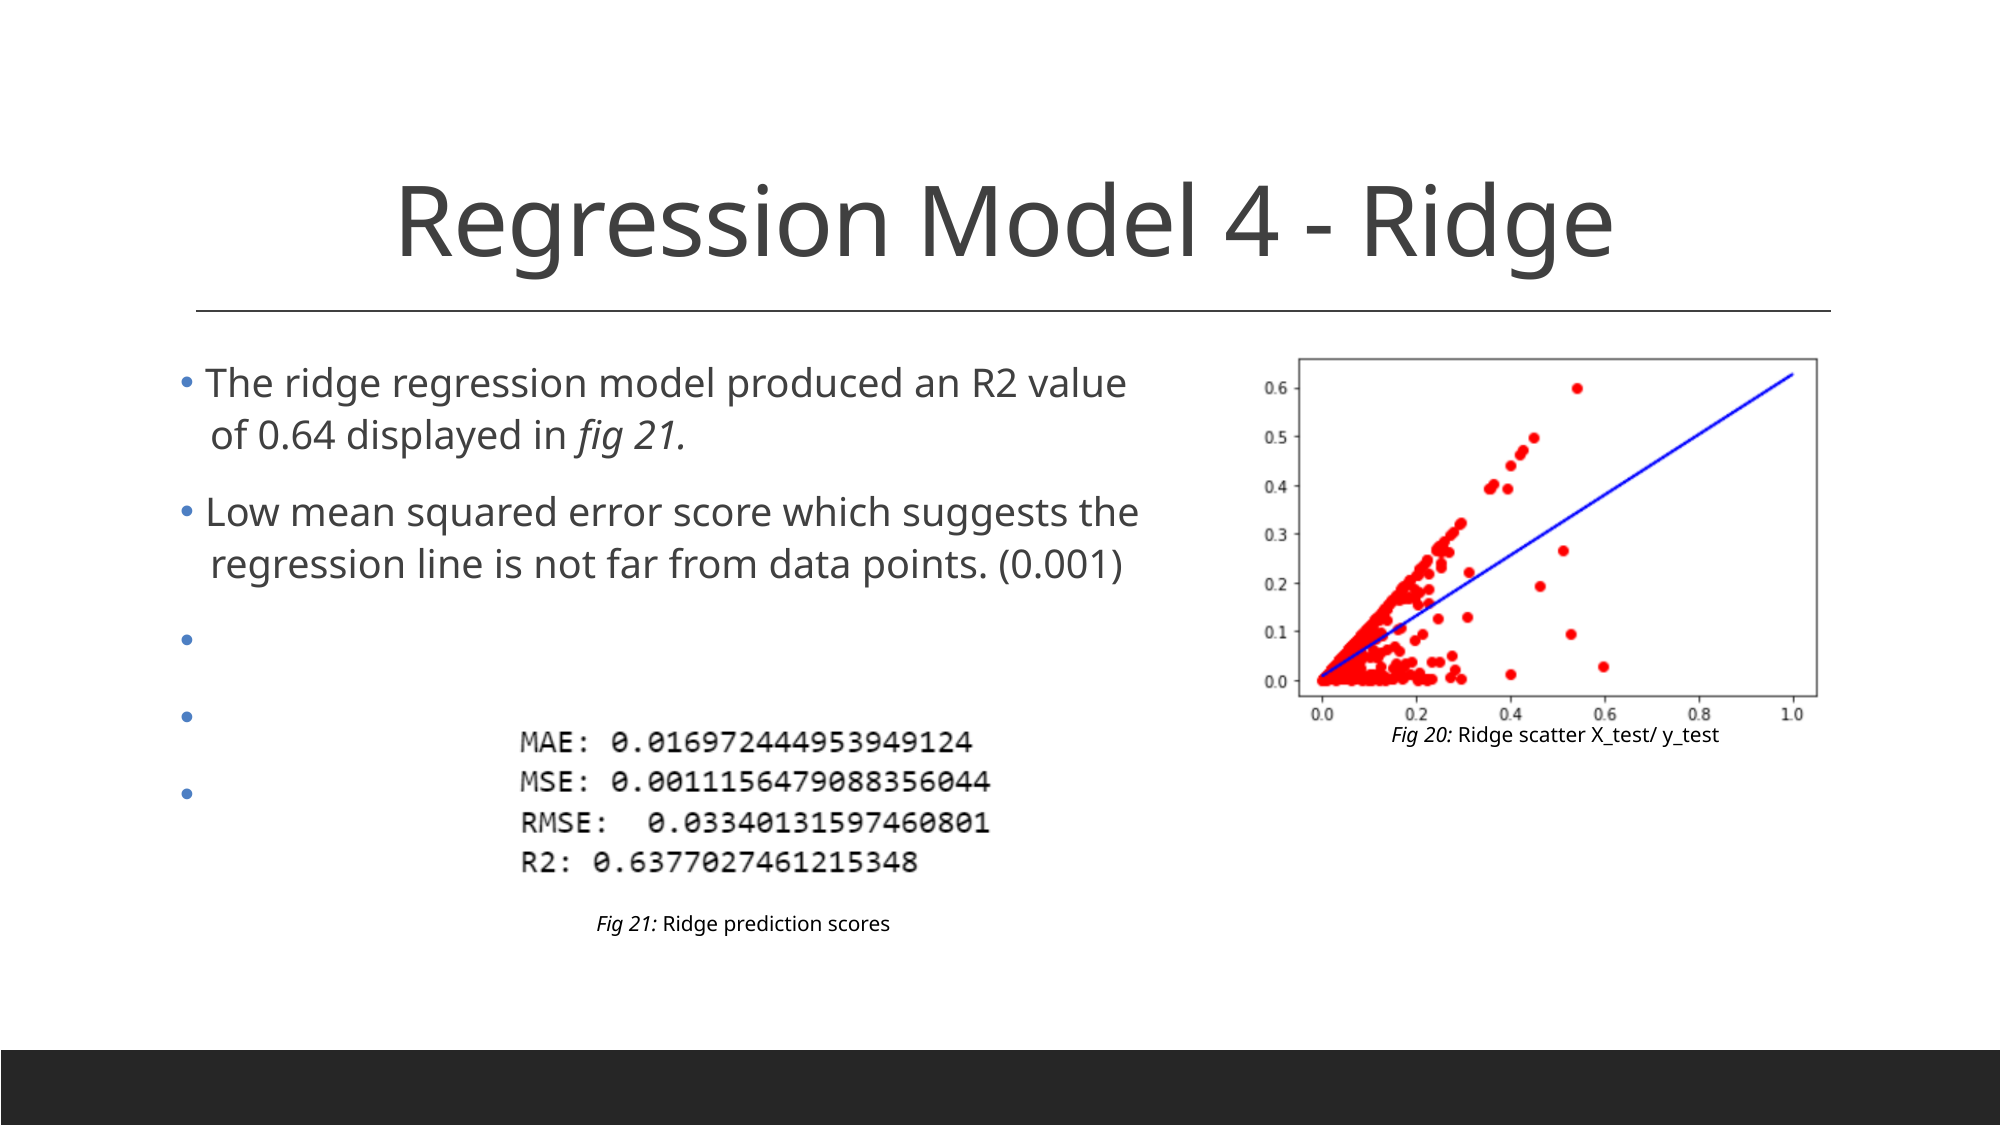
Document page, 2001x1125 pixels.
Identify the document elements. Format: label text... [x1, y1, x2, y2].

list The ridge regression model produced an R2 value of 0.64 displayed in fig 21. Low mean squared error score which suggests the regression line is not far from data points. (0.001) [180, 345, 1160, 947]
text_box Fig 20: Ridge scatter X_test/ y_test [1376, 713, 1801, 755]
title Regression Model 4 - Ridge [179, 47, 1830, 285]
picture [506, 713, 1025, 904]
picture [1248, 345, 1864, 744]
text_box Fig 21: Ridge prediction scores [581, 902, 1005, 944]
